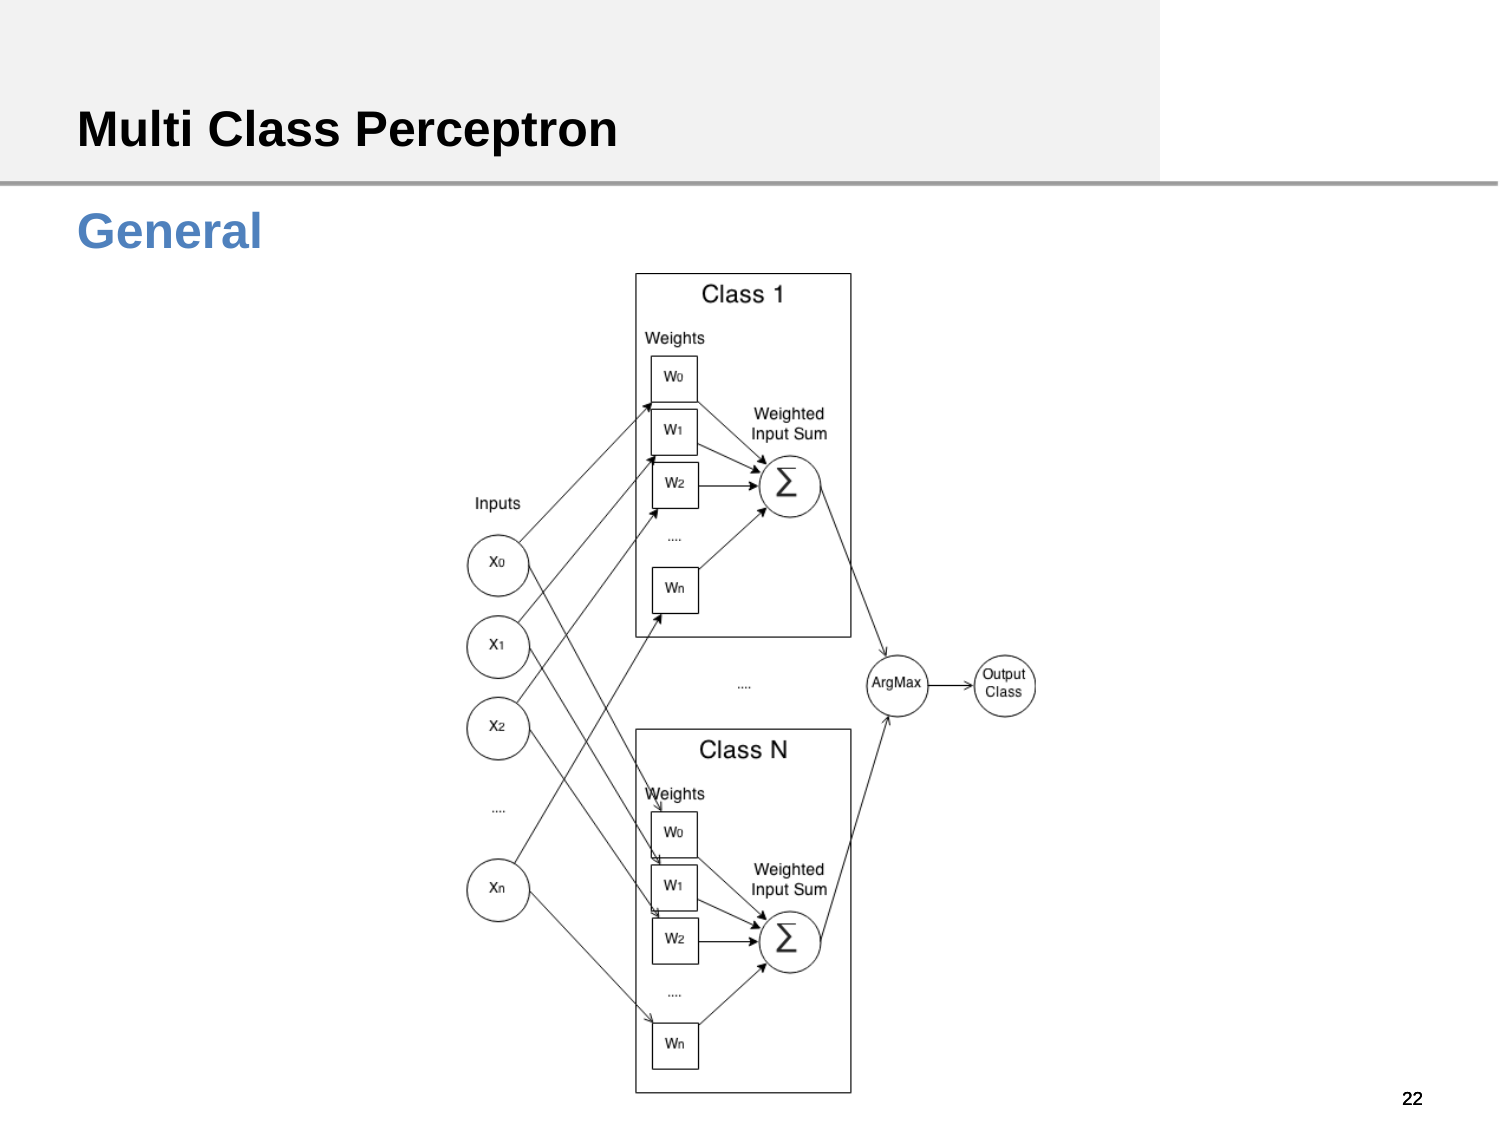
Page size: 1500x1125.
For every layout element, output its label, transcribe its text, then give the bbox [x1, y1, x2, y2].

picture [463, 273, 1037, 1097]
list Multi Class Perceptron [76, 39, 1042, 157]
list General [76, 200, 1424, 259]
